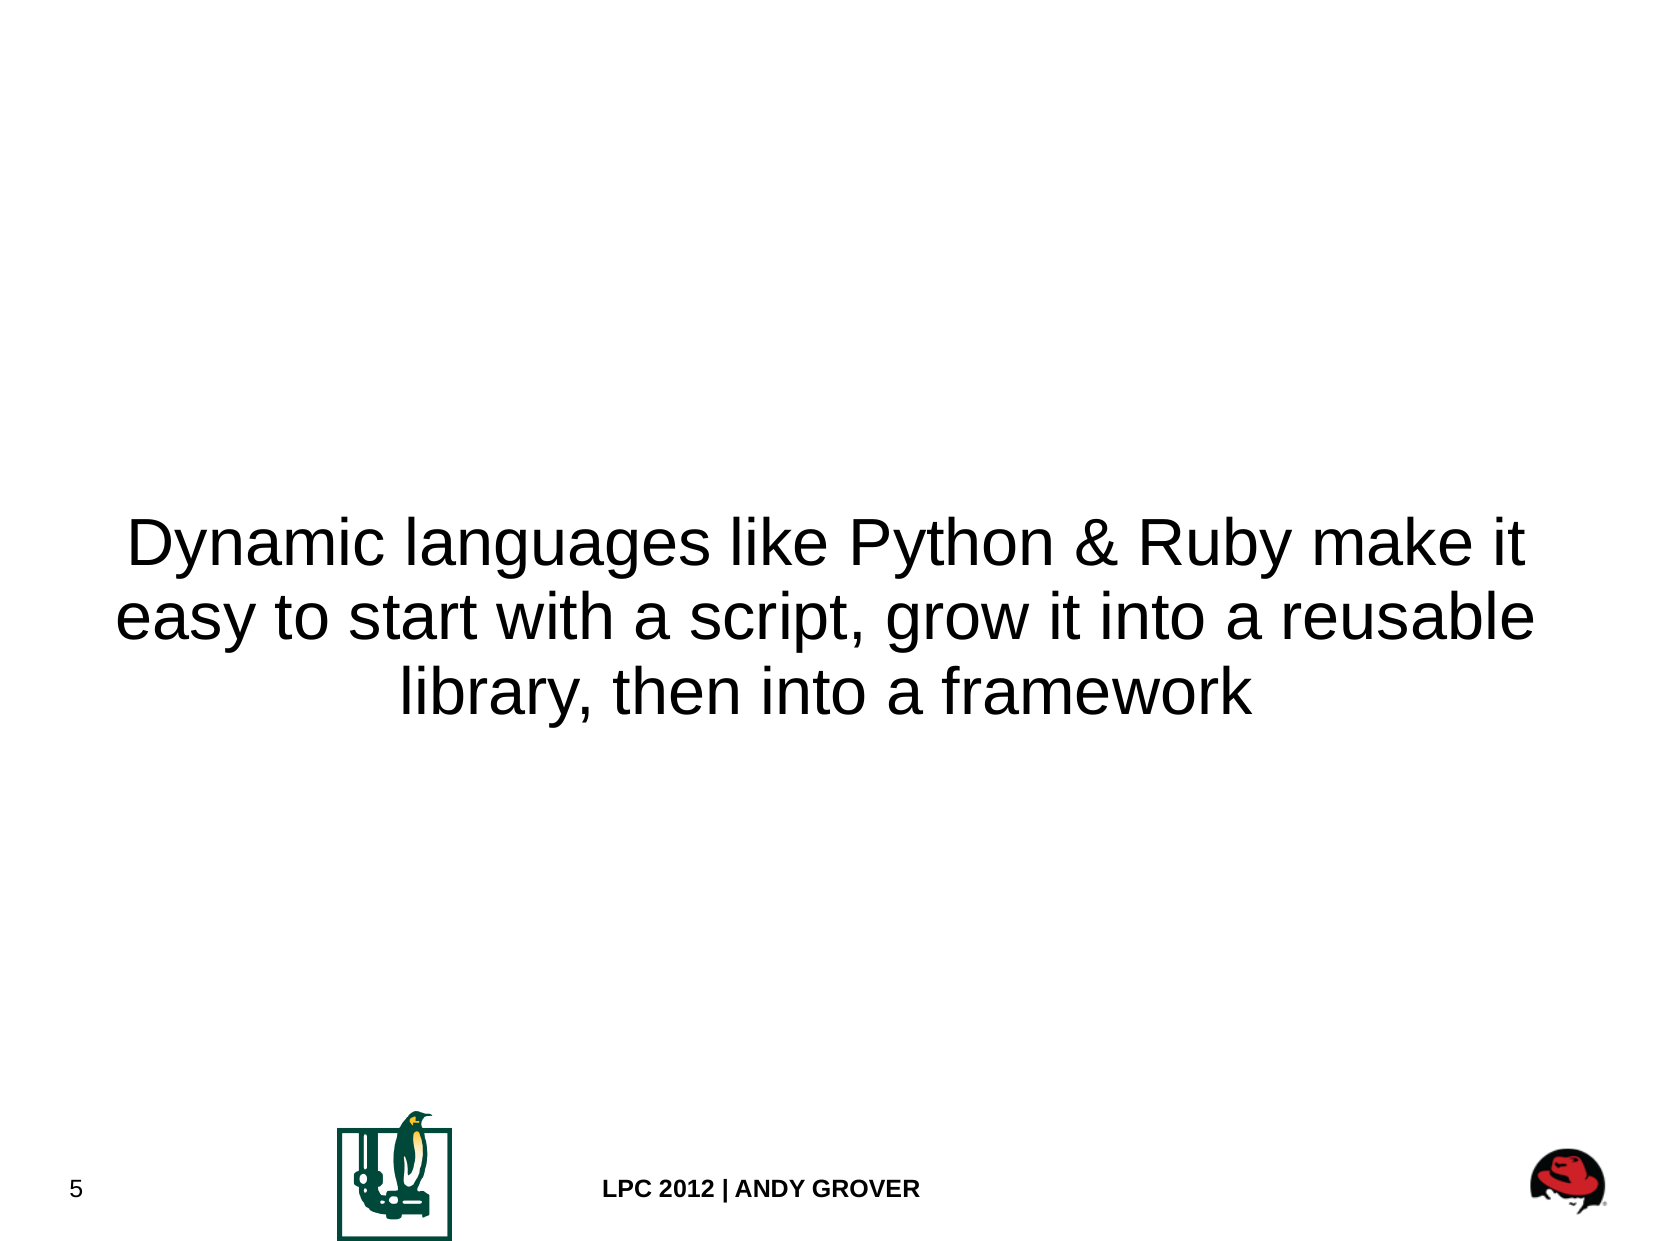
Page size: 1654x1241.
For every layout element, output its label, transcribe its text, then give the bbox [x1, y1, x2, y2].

picture [1529, 1146, 1613, 1224]
picture [337, 1111, 452, 1241]
subtitle Dynamic languages like Python & Ruby make it easy to start with a script, grow it into a reusable library, then into a framework [82, 266, 1571, 968]
